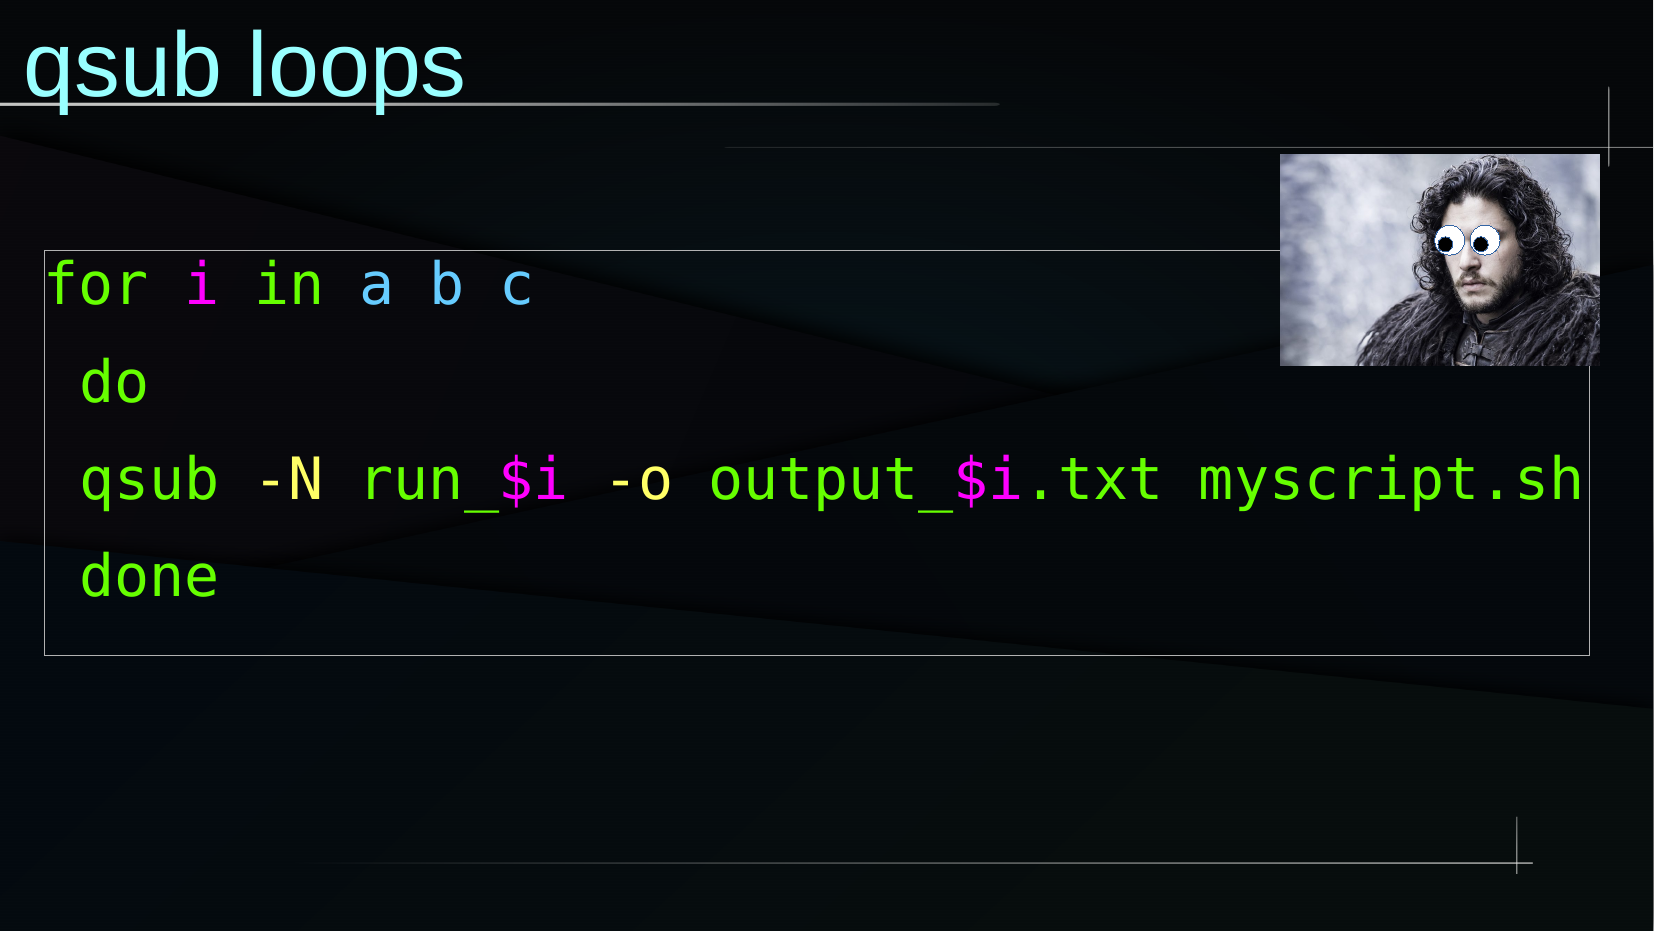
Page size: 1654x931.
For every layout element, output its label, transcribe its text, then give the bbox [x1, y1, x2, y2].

text_box [1434, 225, 1465, 256]
title qsub loops [23, 11, 1589, 119]
list for i in a b c do qsub -N run_$i -o output_$i.txt myscript.sh done [44, 250, 1590, 656]
picture [0, 0, 1654, 931]
text_box [1470, 225, 1501, 256]
